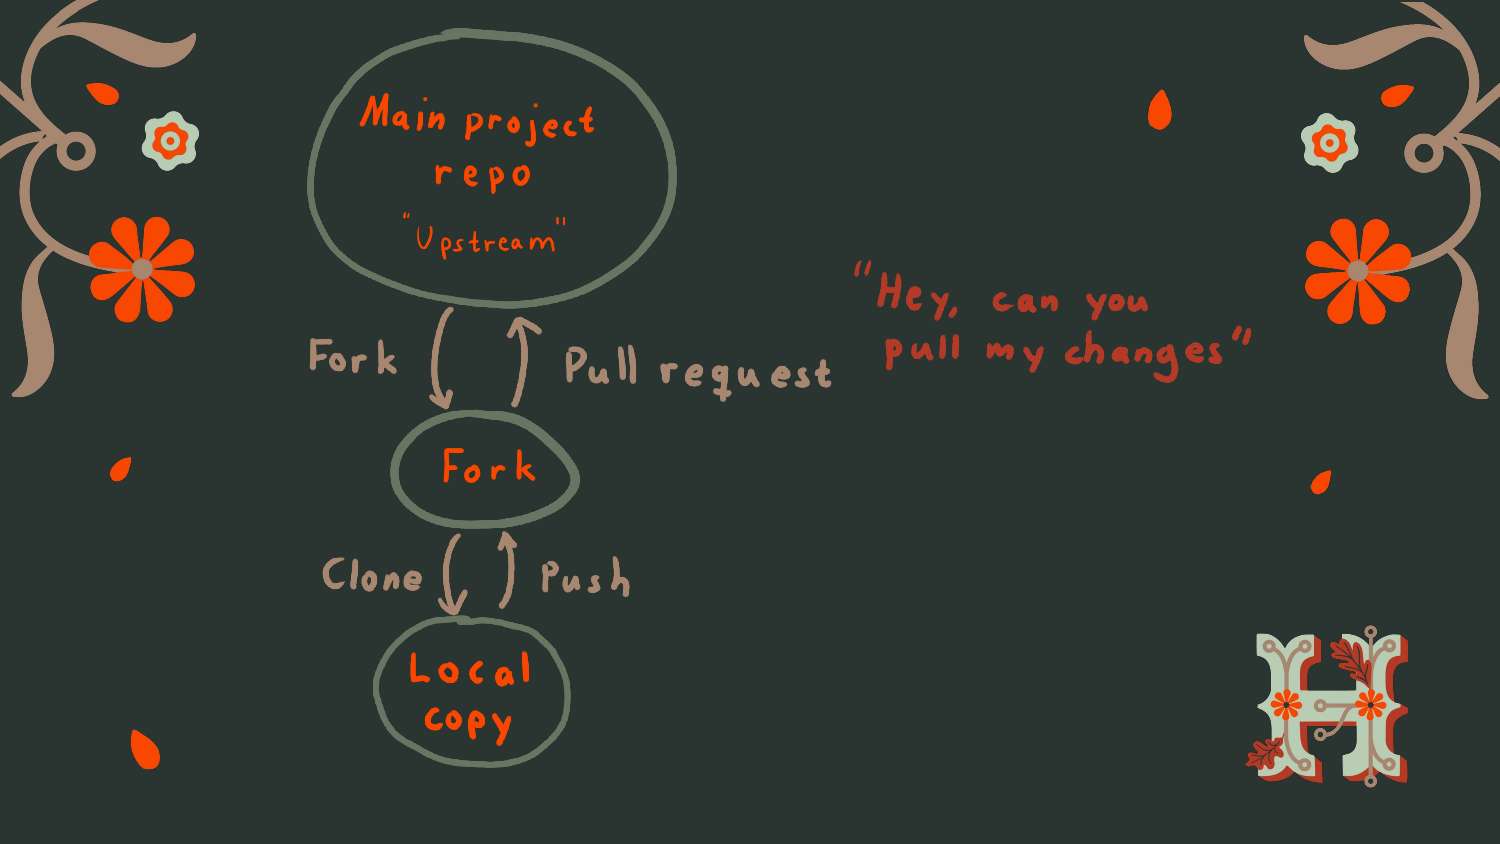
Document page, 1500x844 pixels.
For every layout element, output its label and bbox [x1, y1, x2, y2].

picture [109, 456, 132, 482]
picture [1245, 624, 1408, 788]
picture [122, 729, 167, 772]
picture [322, 530, 630, 768]
picture [307, 2, 1500, 529]
picture [1309, 469, 1333, 495]
